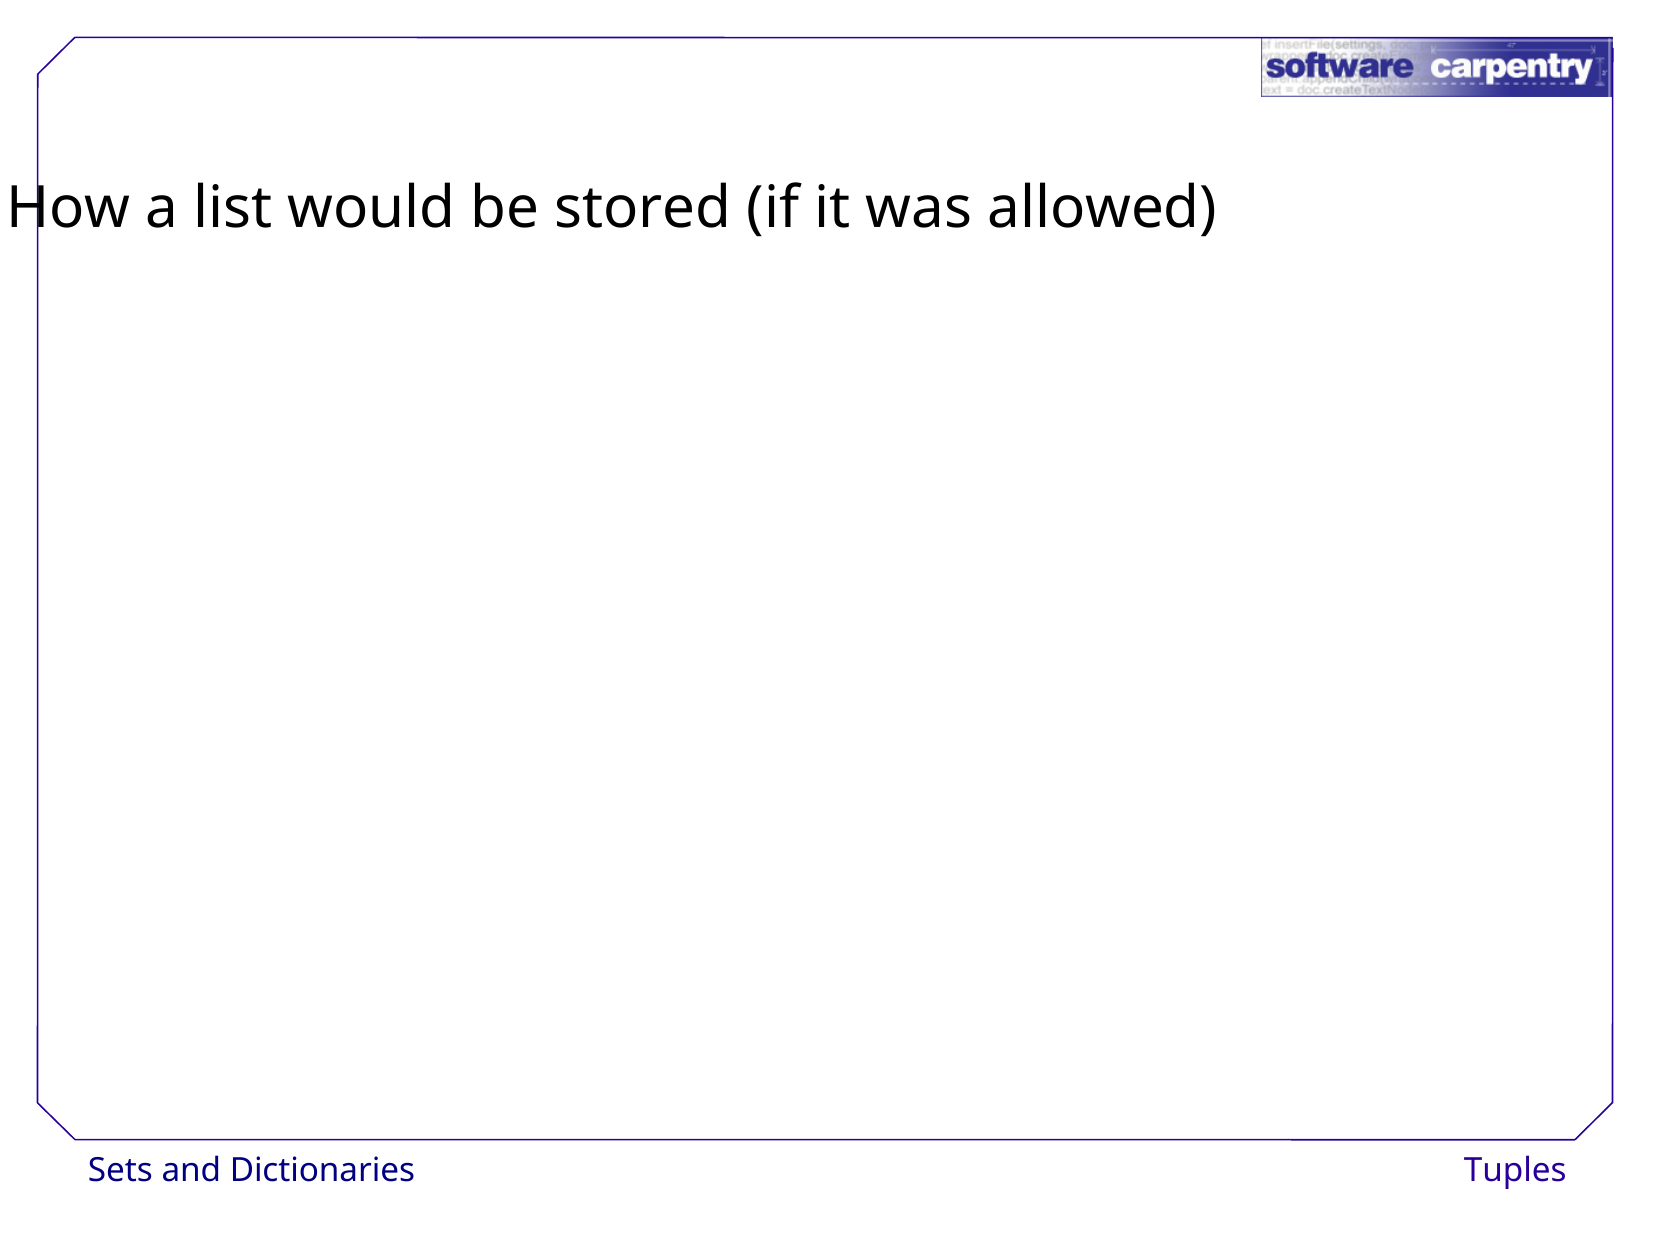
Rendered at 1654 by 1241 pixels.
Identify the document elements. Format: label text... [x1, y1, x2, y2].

picture [1261, 39, 1613, 97]
text_box How a list would be stored (if it was allowed) [0, 126, 1383, 248]
